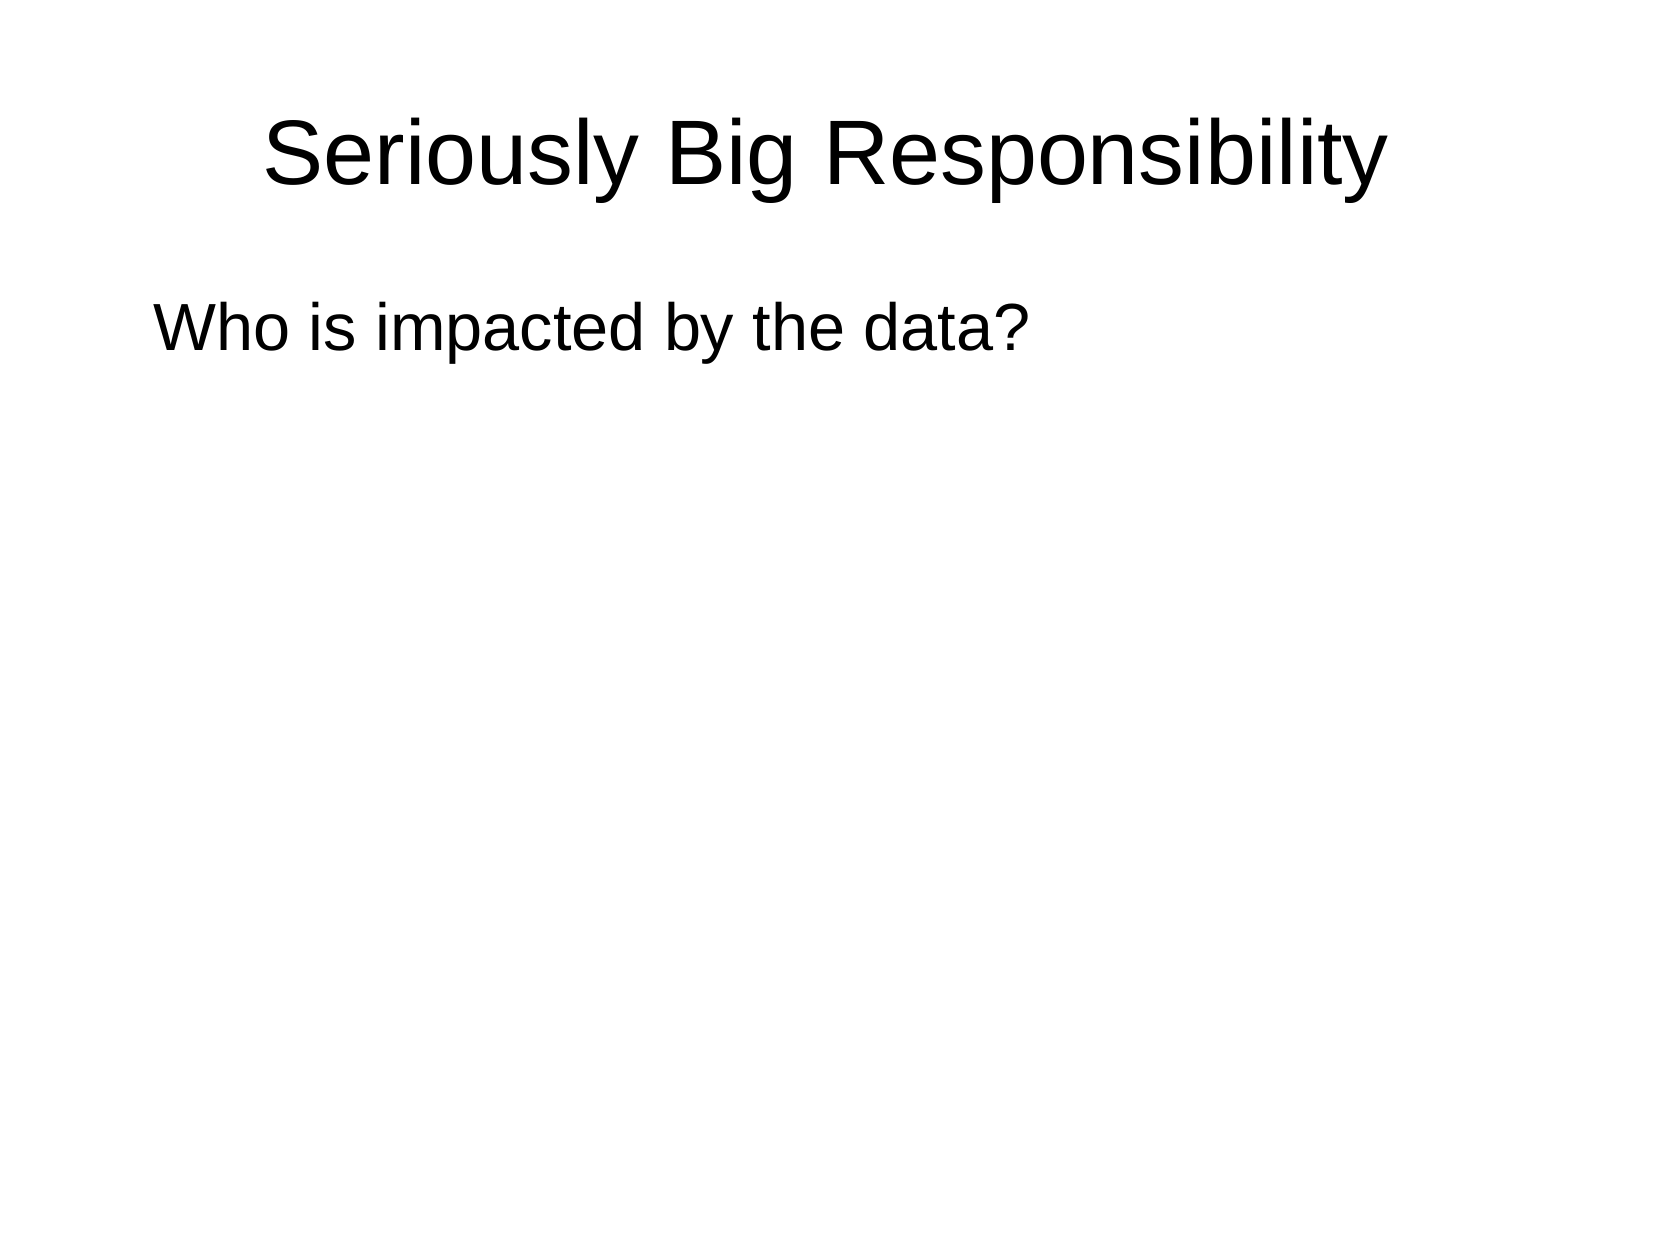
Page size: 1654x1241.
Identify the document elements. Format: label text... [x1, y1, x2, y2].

list Who is impacted by the data? [82, 290, 1571, 1010]
title Seriously Big Responsibility [82, 49, 1571, 257]
